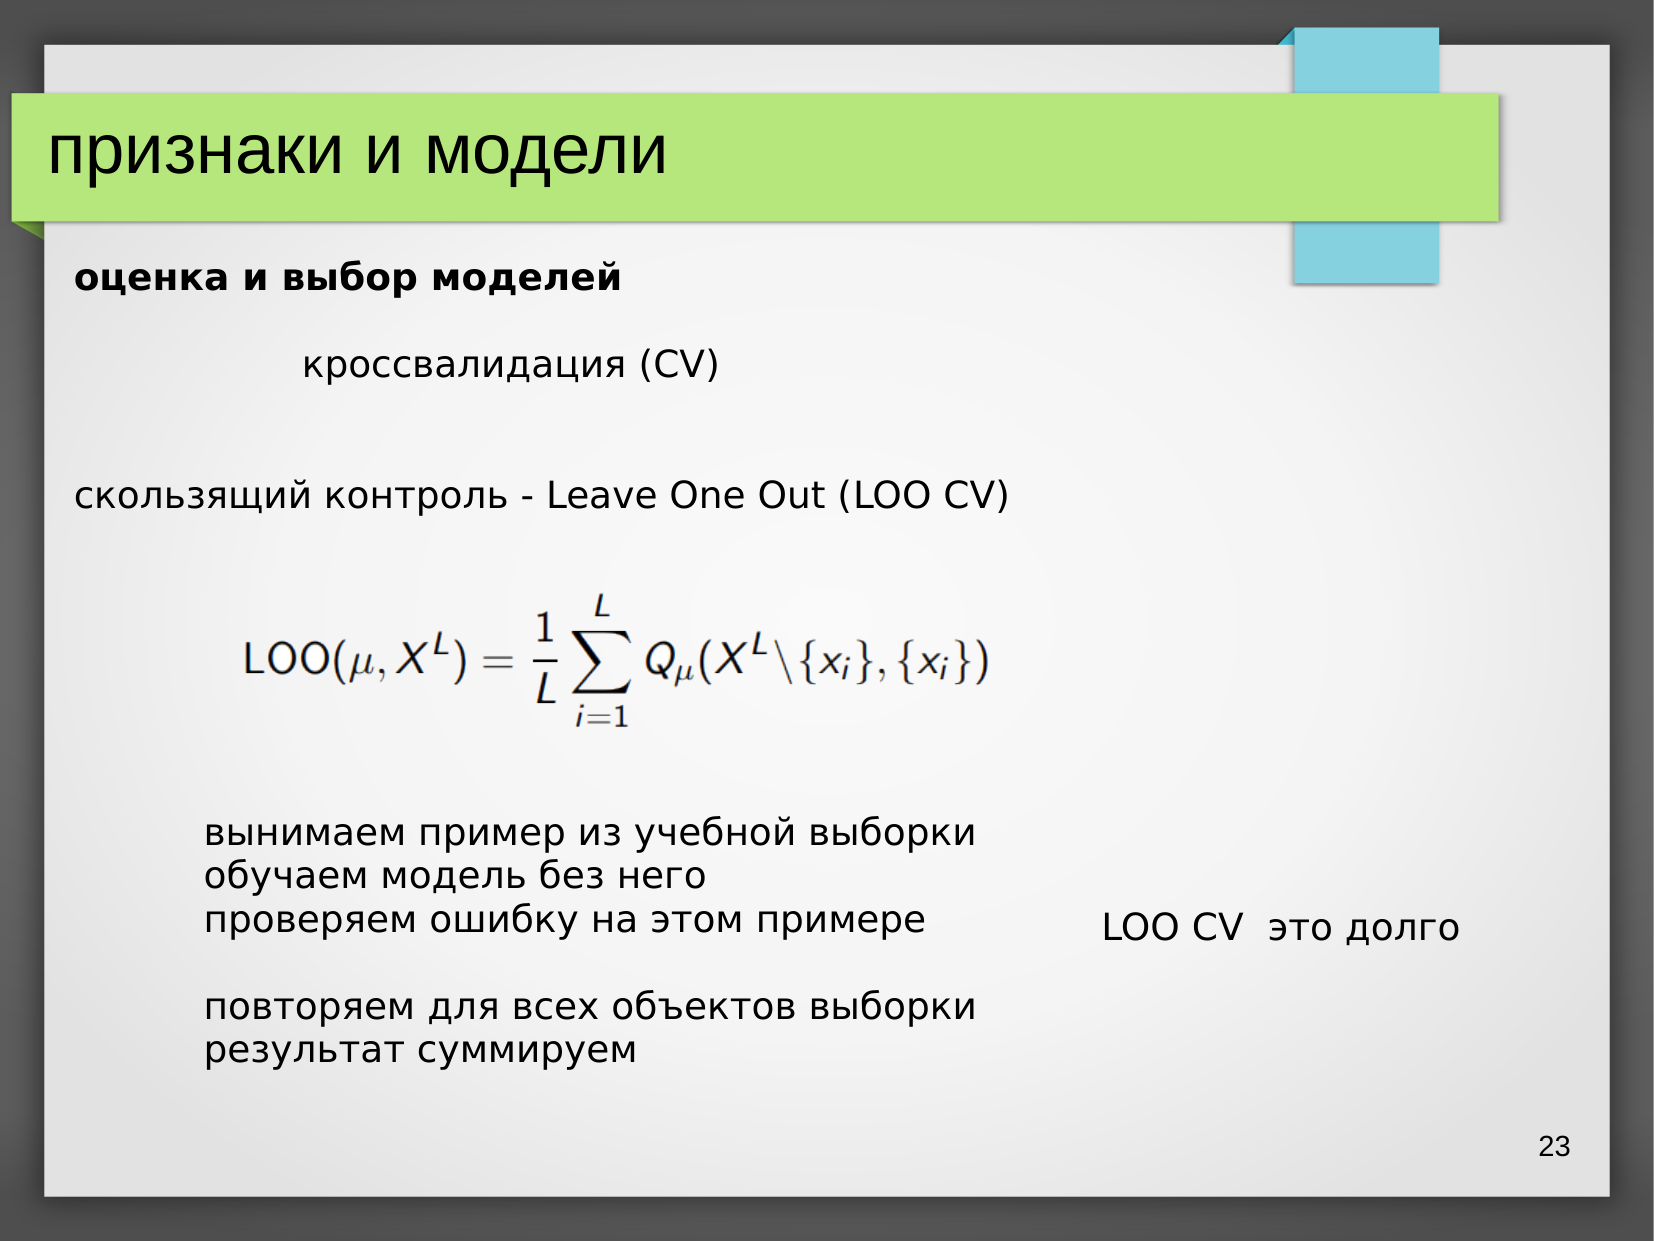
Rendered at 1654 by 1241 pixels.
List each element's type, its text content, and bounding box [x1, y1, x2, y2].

text_box LOO CV это долго [1086, 898, 1524, 1001]
text_box оценка и выбор моделей кроссвалидация (CV) скользящий контроль - Leave One Out (LOO CV) [59, 248, 1182, 525]
text_box вынимаем пример из учебной выборки обучаем модель без него проверяем ошибку на этом примере повторяем для всех объектов выборки результат суммируем [188, 803, 1406, 1080]
picture [0, 0, 1654, 1241]
title признаки и модели [47, 113, 1465, 185]
